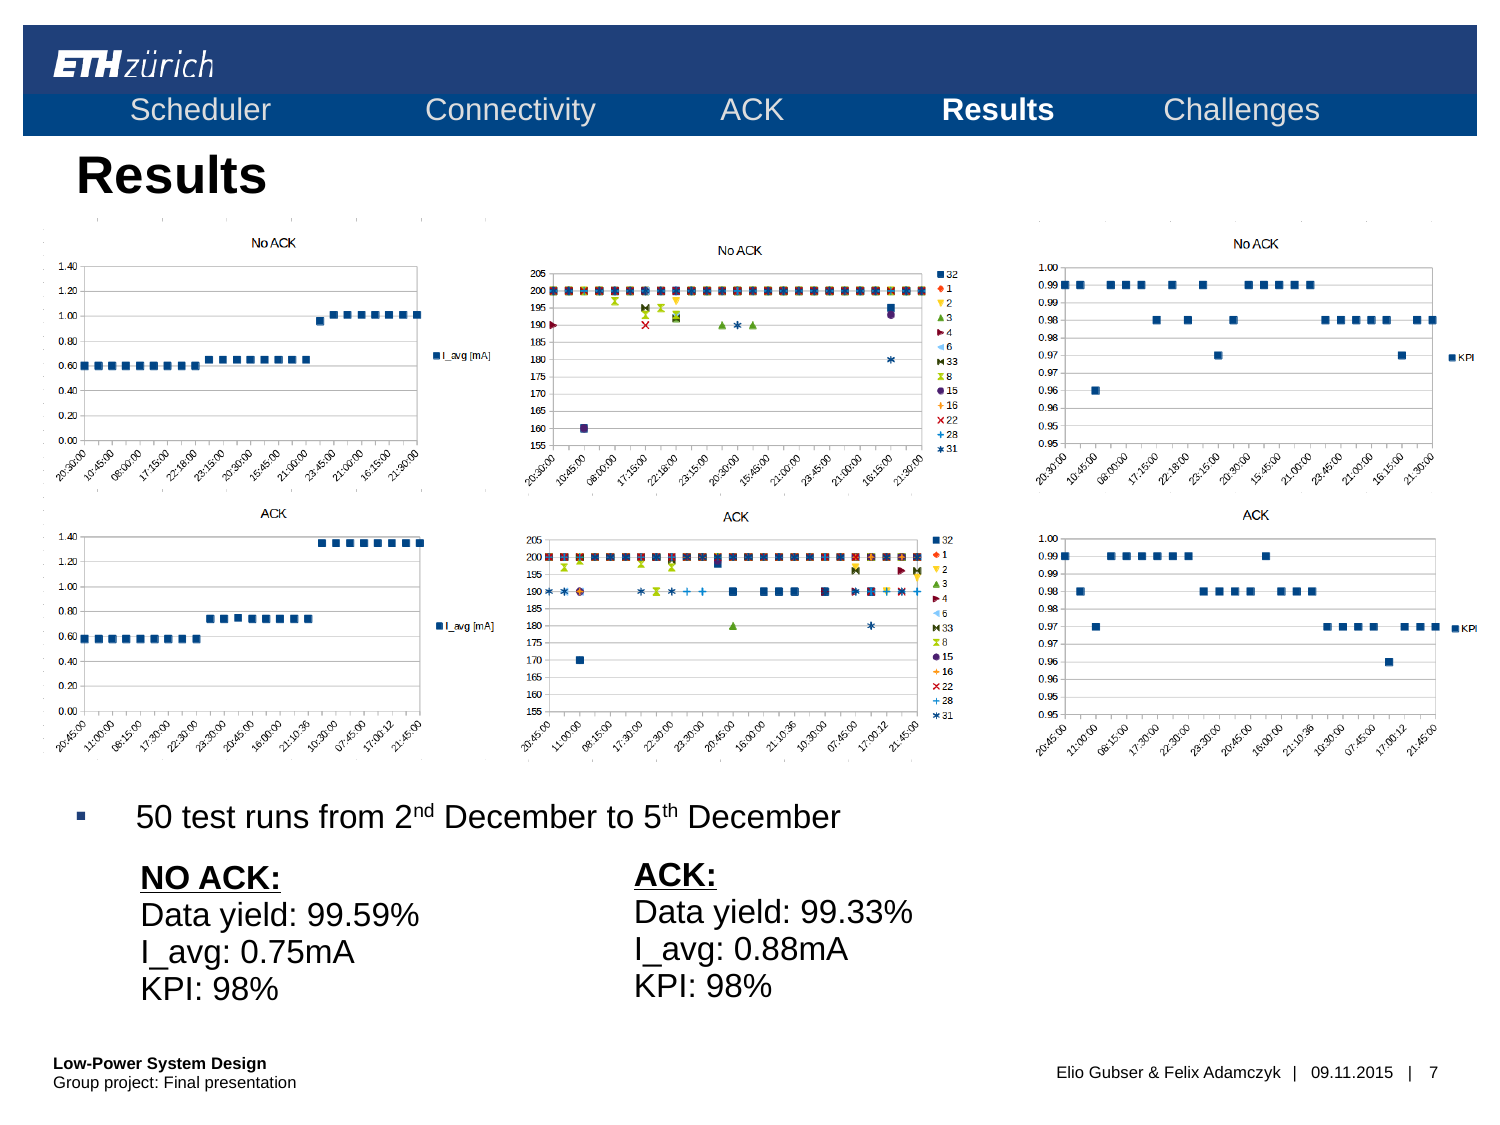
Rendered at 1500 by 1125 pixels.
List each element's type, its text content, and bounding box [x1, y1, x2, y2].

picture [43, 218, 501, 760]
picture [1027, 221, 1487, 761]
text_box NO ACK: Data yield: 99.59% I_avg: 0.75mA KPI: 98% [125, 852, 456, 1017]
text_box Scheduler Connectivity ACK Results Challenges [41, 84, 1447, 136]
picture [514, 229, 961, 762]
title Results [53, 137, 1447, 297]
list 50 test runs from 2nd December to 5th December [53, 798, 1447, 858]
text_box ACK: Data yield: 99.33% I_avg: 0.88mA KPI: 98% [619, 849, 949, 1015]
